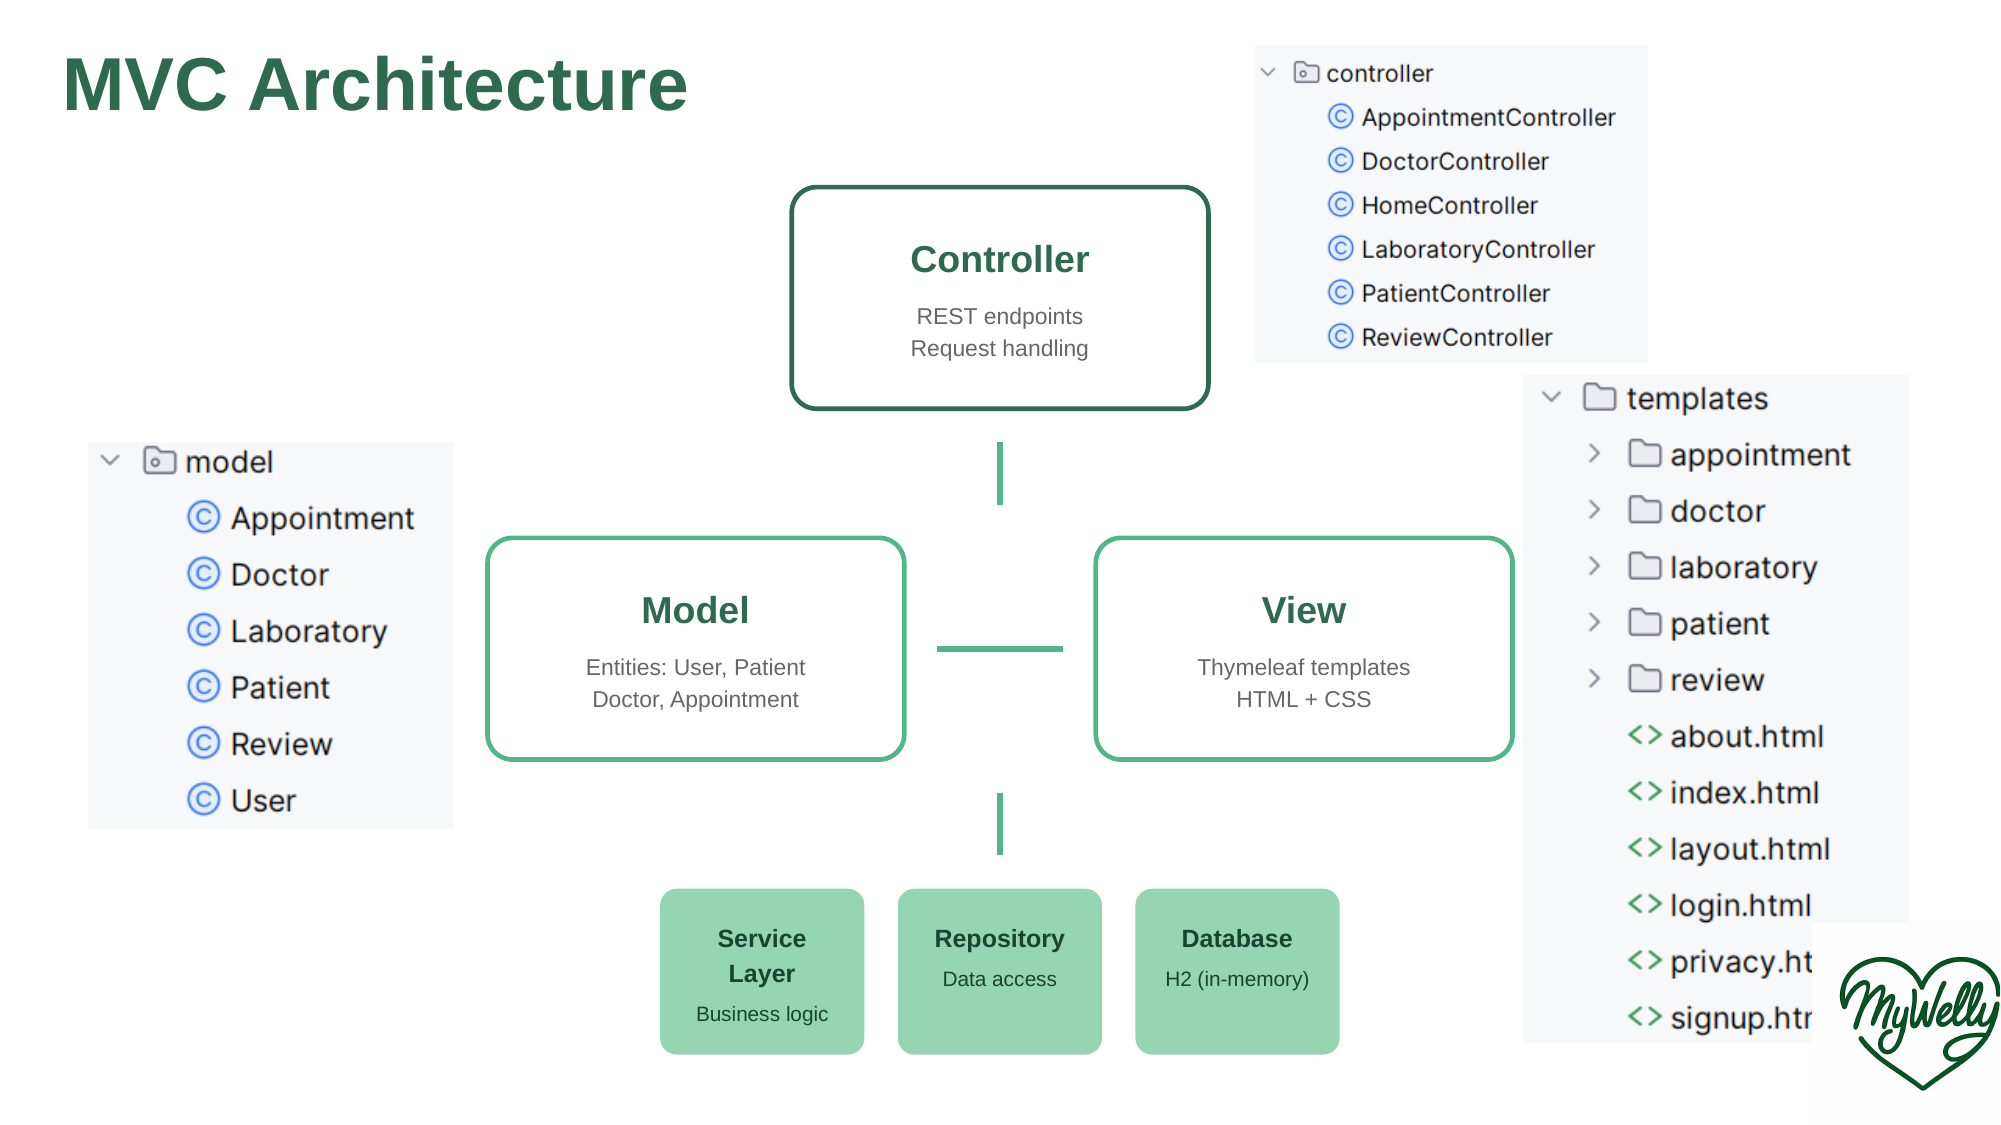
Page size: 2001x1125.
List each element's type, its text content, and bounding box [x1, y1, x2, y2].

picture [88, 442, 455, 829]
text_box Data access [925, 961, 1074, 990]
text_box [791, 187, 1209, 409]
text_box Repository [925, 918, 1074, 953]
text_box [997, 793, 1003, 855]
text_box Business logic [688, 996, 837, 1025]
text_box Controller [836, 235, 1164, 280]
text_box [1095, 537, 1513, 760]
text_box [487, 537, 905, 760]
text_box [937, 646, 1063, 652]
text_box [1135, 888, 1340, 1055]
text_box [897, 888, 1103, 1055]
text_box H2 (in-memory) [1163, 961, 1312, 990]
text_box MVC Architecture [62, 50, 957, 125]
text_box View [1140, 586, 1468, 631]
picture [1254, 45, 1649, 363]
text_box [997, 442, 1003, 505]
text_box Thymeleaf templates HTML + CSS [1140, 647, 1468, 712]
text_box Service Layer [688, 918, 837, 988]
text_box Entities: User, Patient Doctor, Appointment [532, 647, 859, 712]
text_box Database [1163, 918, 1312, 953]
text_box REST endpoints Request handling [836, 297, 1164, 361]
text_box [660, 888, 865, 1055]
text_box Model [532, 586, 859, 631]
picture [1522, 375, 2000, 1125]
